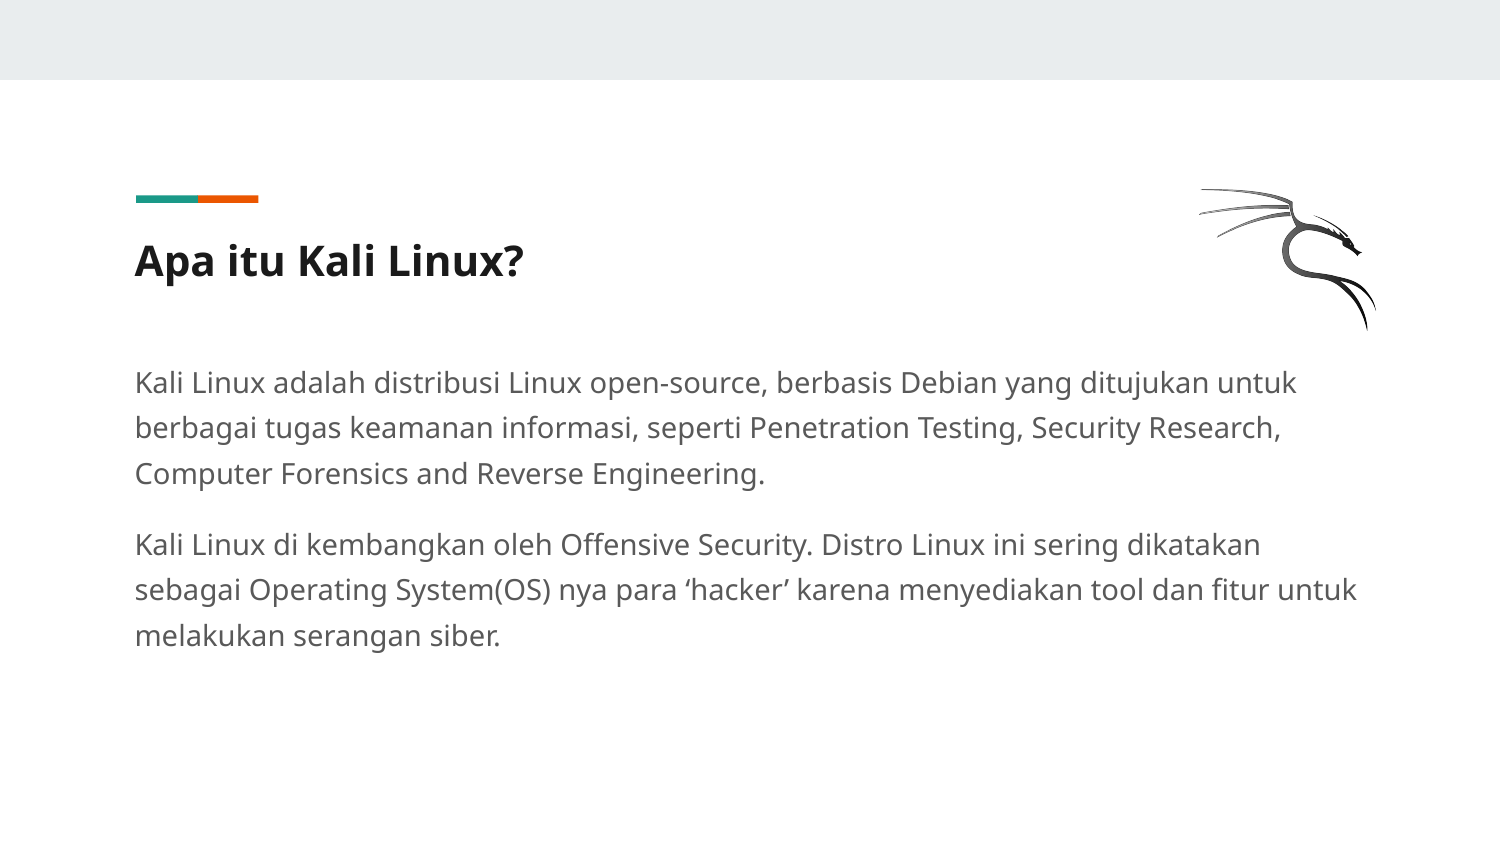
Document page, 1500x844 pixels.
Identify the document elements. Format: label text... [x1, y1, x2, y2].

picture [1194, 184, 1381, 336]
title Apa itu Kali Linux? [119, 216, 1194, 305]
list Kali Linux adalah distribusi Linux open-source, berbasis Debian yang ditujukan untuk berbagai tugas keamanan informasi, seperti Penetration Testing, Security Research, Computer Forensics and Reverse Engineering. Kali Linux di kembangkan oleh Offensive Security. Distro Linux ini sering dikatakan sebagai Operating System(OS) nya para ‘hacker’ karena menyediakan tool dan fitur untuk melakukan serangan siber. [119, 341, 1381, 712]
